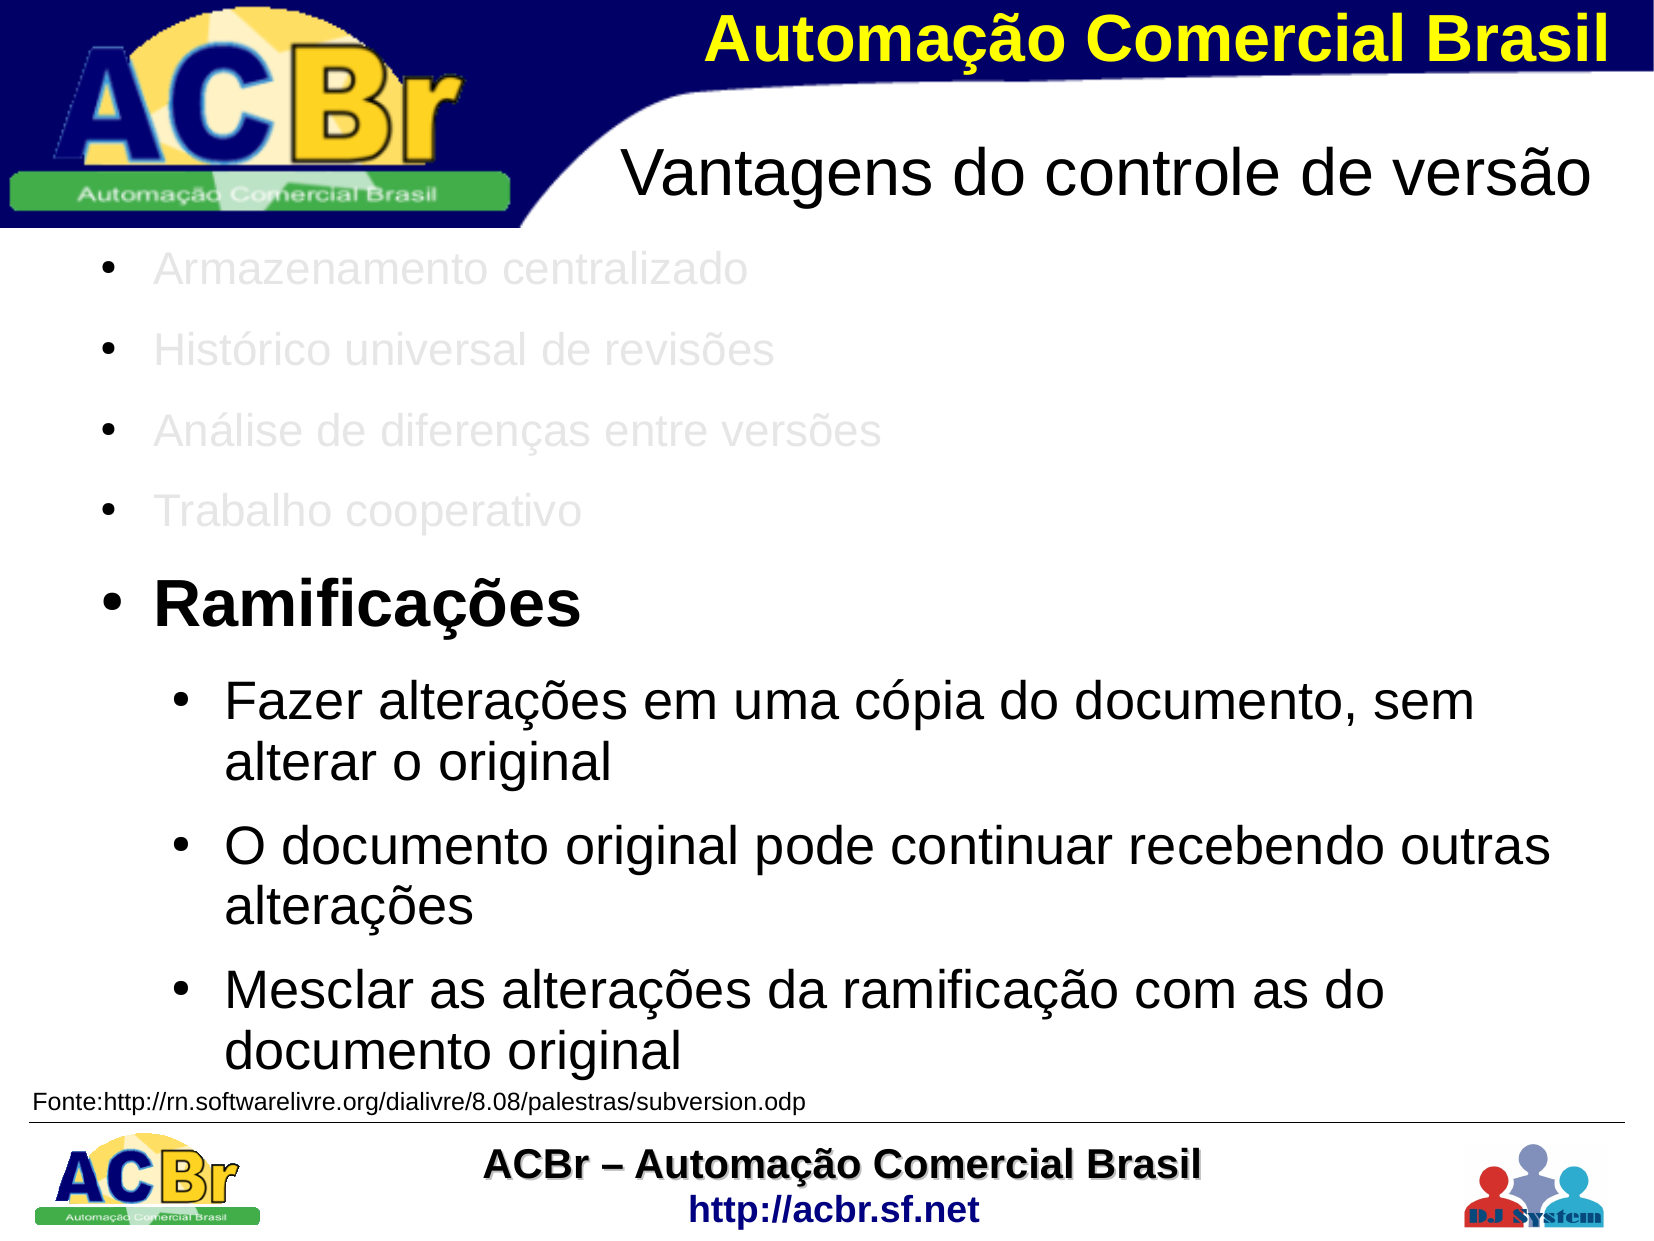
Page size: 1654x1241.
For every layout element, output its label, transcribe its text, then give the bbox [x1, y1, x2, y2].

picture [1463, 1144, 1607, 1229]
picture [33, 1131, 261, 1228]
list Armazenamento centralizado Histórico universal de revisões Análise de diferenças entre versões Trabalho cooperativo Ramificações Fazer alterações em uma cópia do documento, sem alterar o original O documento original pode continuar recebendo outras alterações Mesclar as alterações da ramificação com as do documento original [82, 242, 1571, 1080]
text_box Fonte:http://rn.softwarelivre.org/dialivre/8.08/palestras/subversion.odp [17, 1080, 822, 1124]
picture [0, 0, 1654, 228]
title Vantagens do controle de versão [590, 125, 1625, 220]
